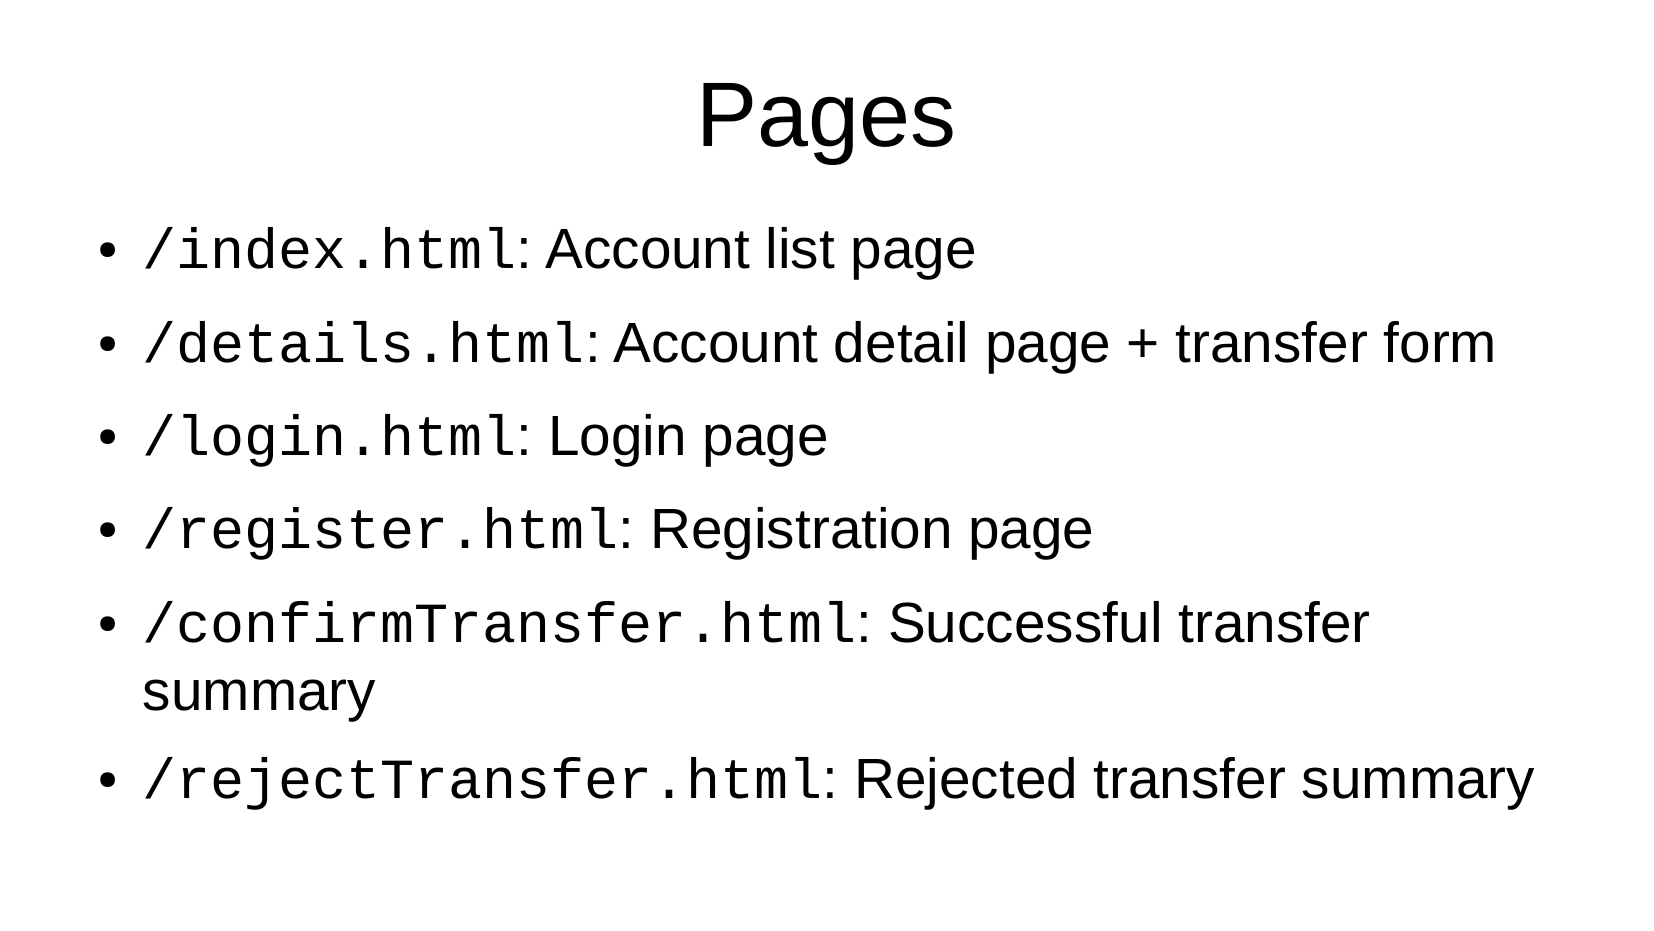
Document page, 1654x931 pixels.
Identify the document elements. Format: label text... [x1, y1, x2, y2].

title Pages [82, 37, 1571, 193]
list /index.html: Account list page /details.html: Account detail page + transfer form /login.html: Login page /register.html: Registration page /confirmTransfer.html: Successful transfer summary /rejectTransfer.html: Rejected transfer summary [82, 217, 1571, 826]
